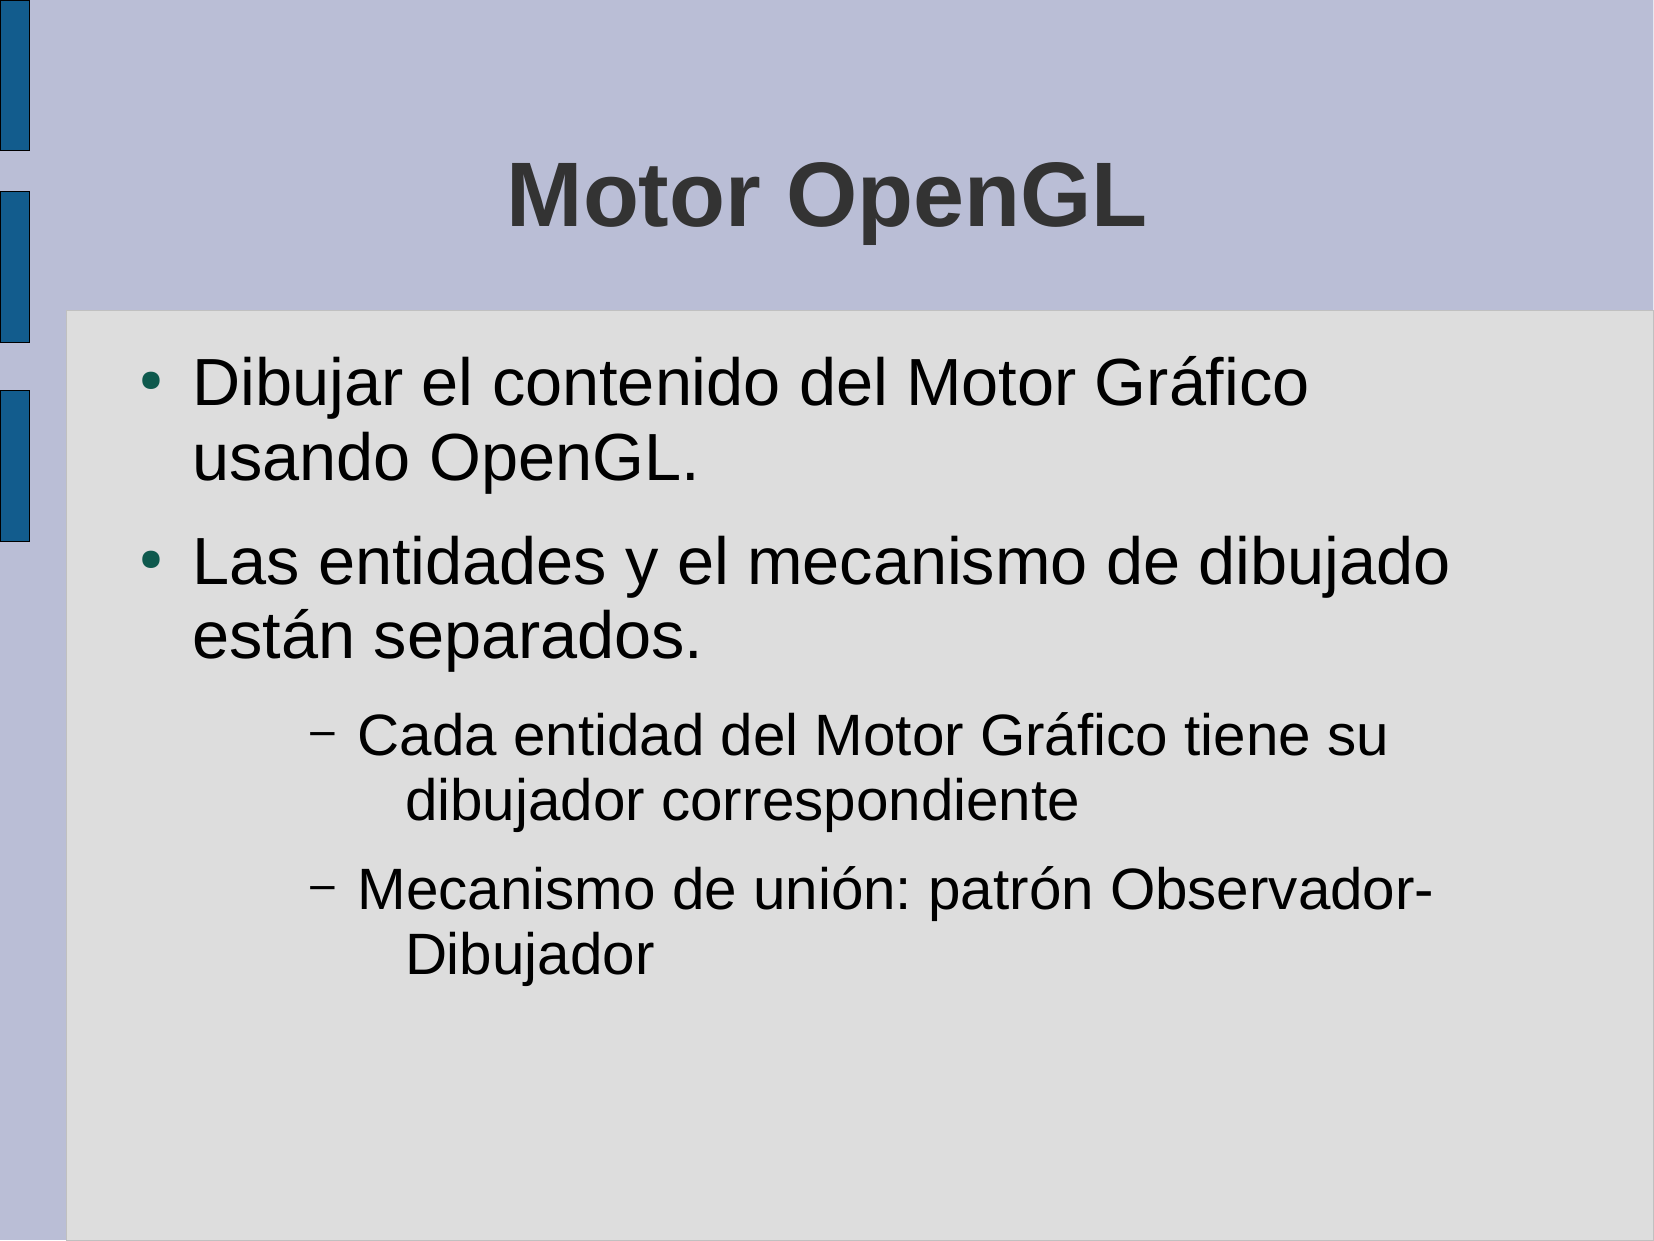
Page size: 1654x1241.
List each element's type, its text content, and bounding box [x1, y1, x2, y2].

list Dibujar el contenido del Motor Gráfico usando OpenGL. Las entidades y el mecanismo de dibujado están separados. Cada entidad del Motor Gráfico tiene su dibujador correspondiente Mecanismo de unión: patrón Observador-Dibujador [121, 344, 1534, 1127]
title Motor OpenGL [121, 91, 1534, 299]
